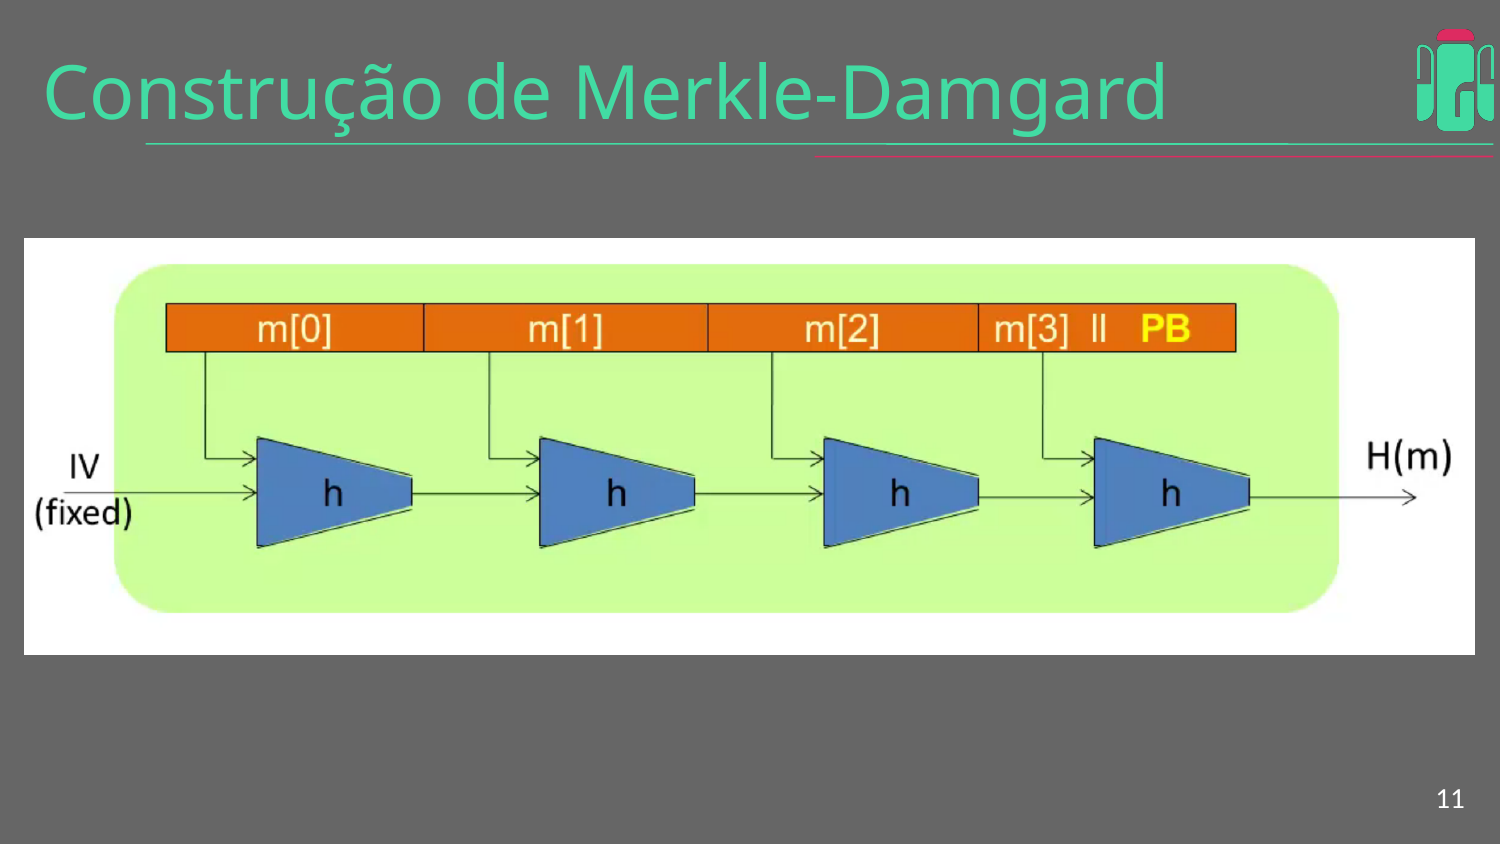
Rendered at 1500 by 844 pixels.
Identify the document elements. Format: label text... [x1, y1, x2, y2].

picture [1417, 29, 1494, 131]
picture [24, 238, 1475, 655]
title Construção de Merkle-Damgard [27, 29, 1374, 131]
slide_number <number> [1389, 764, 1480, 830]
